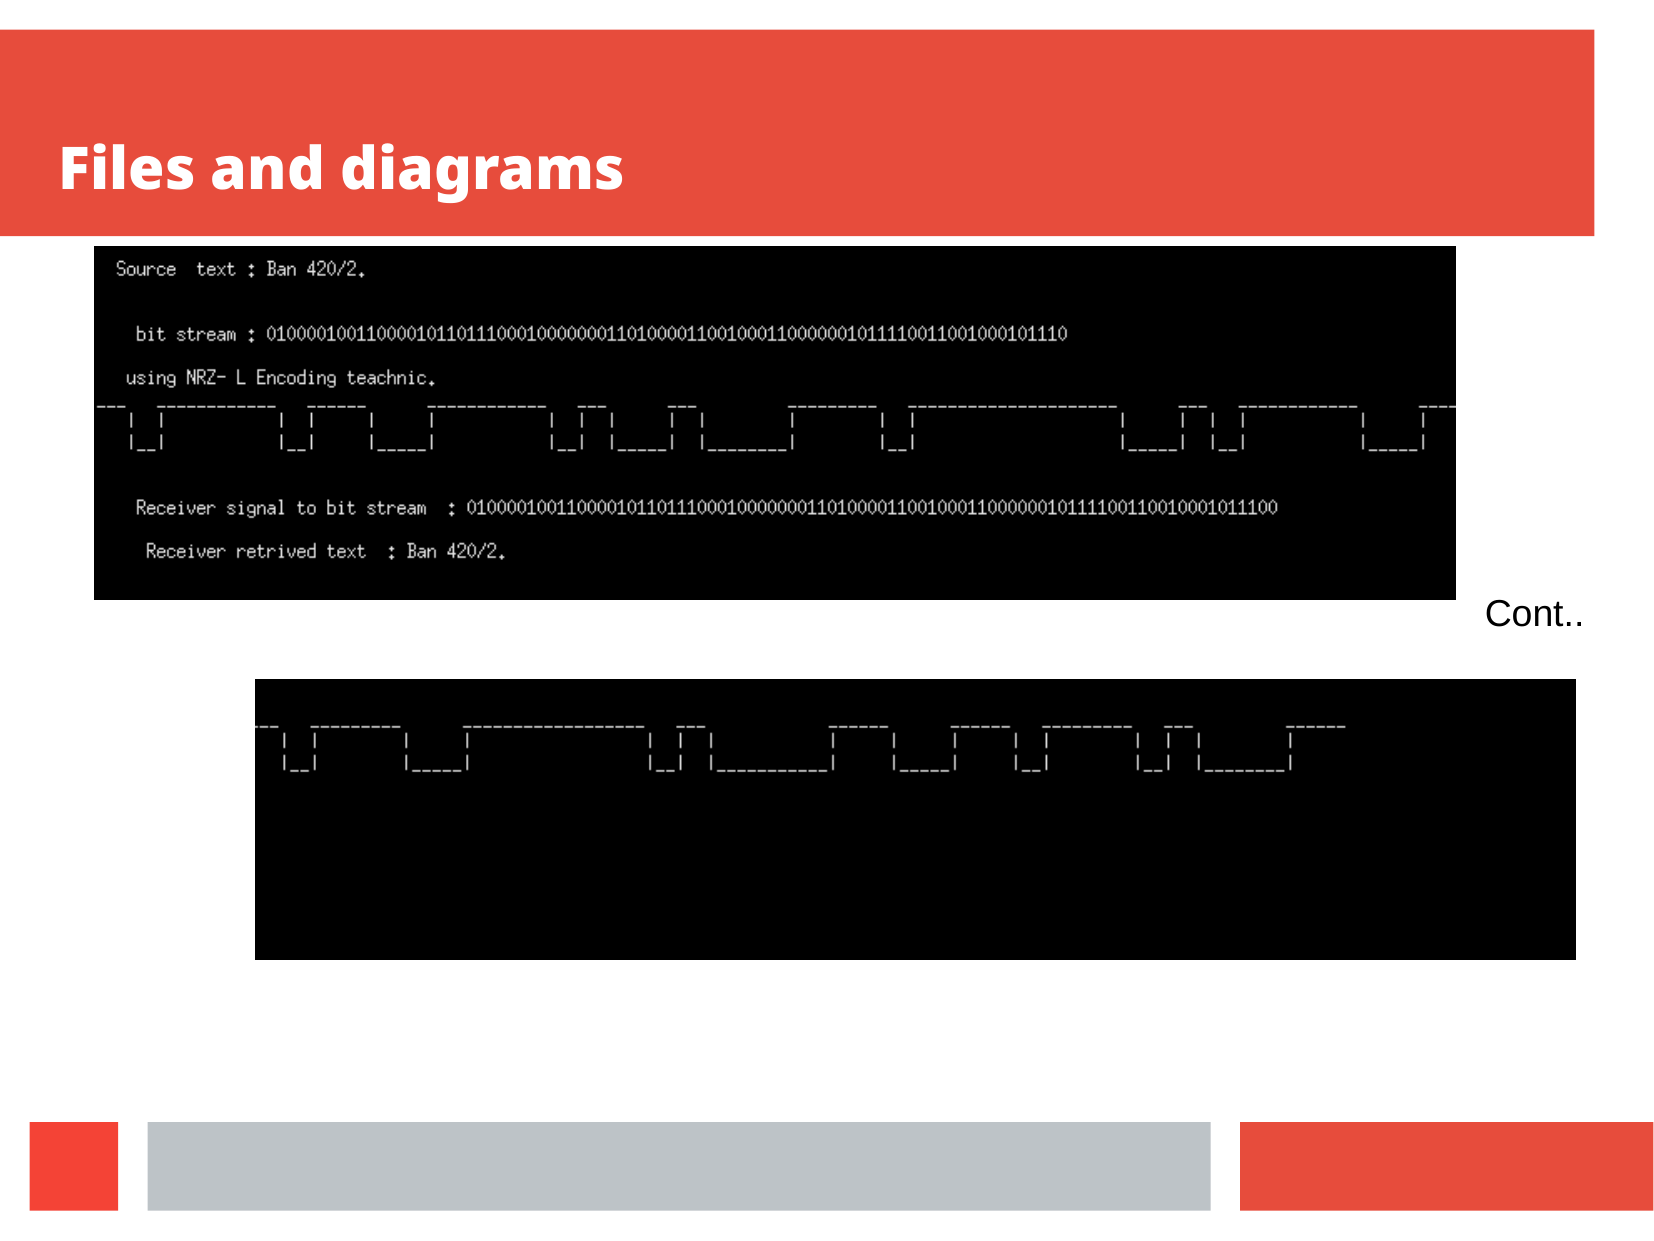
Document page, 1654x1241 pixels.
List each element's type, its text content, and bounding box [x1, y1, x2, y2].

text_box Cont.. [1470, 585, 1600, 642]
picture [94, 246, 1456, 601]
picture [255, 679, 1576, 961]
title Files and diagrams [59, 59, 1595, 207]
